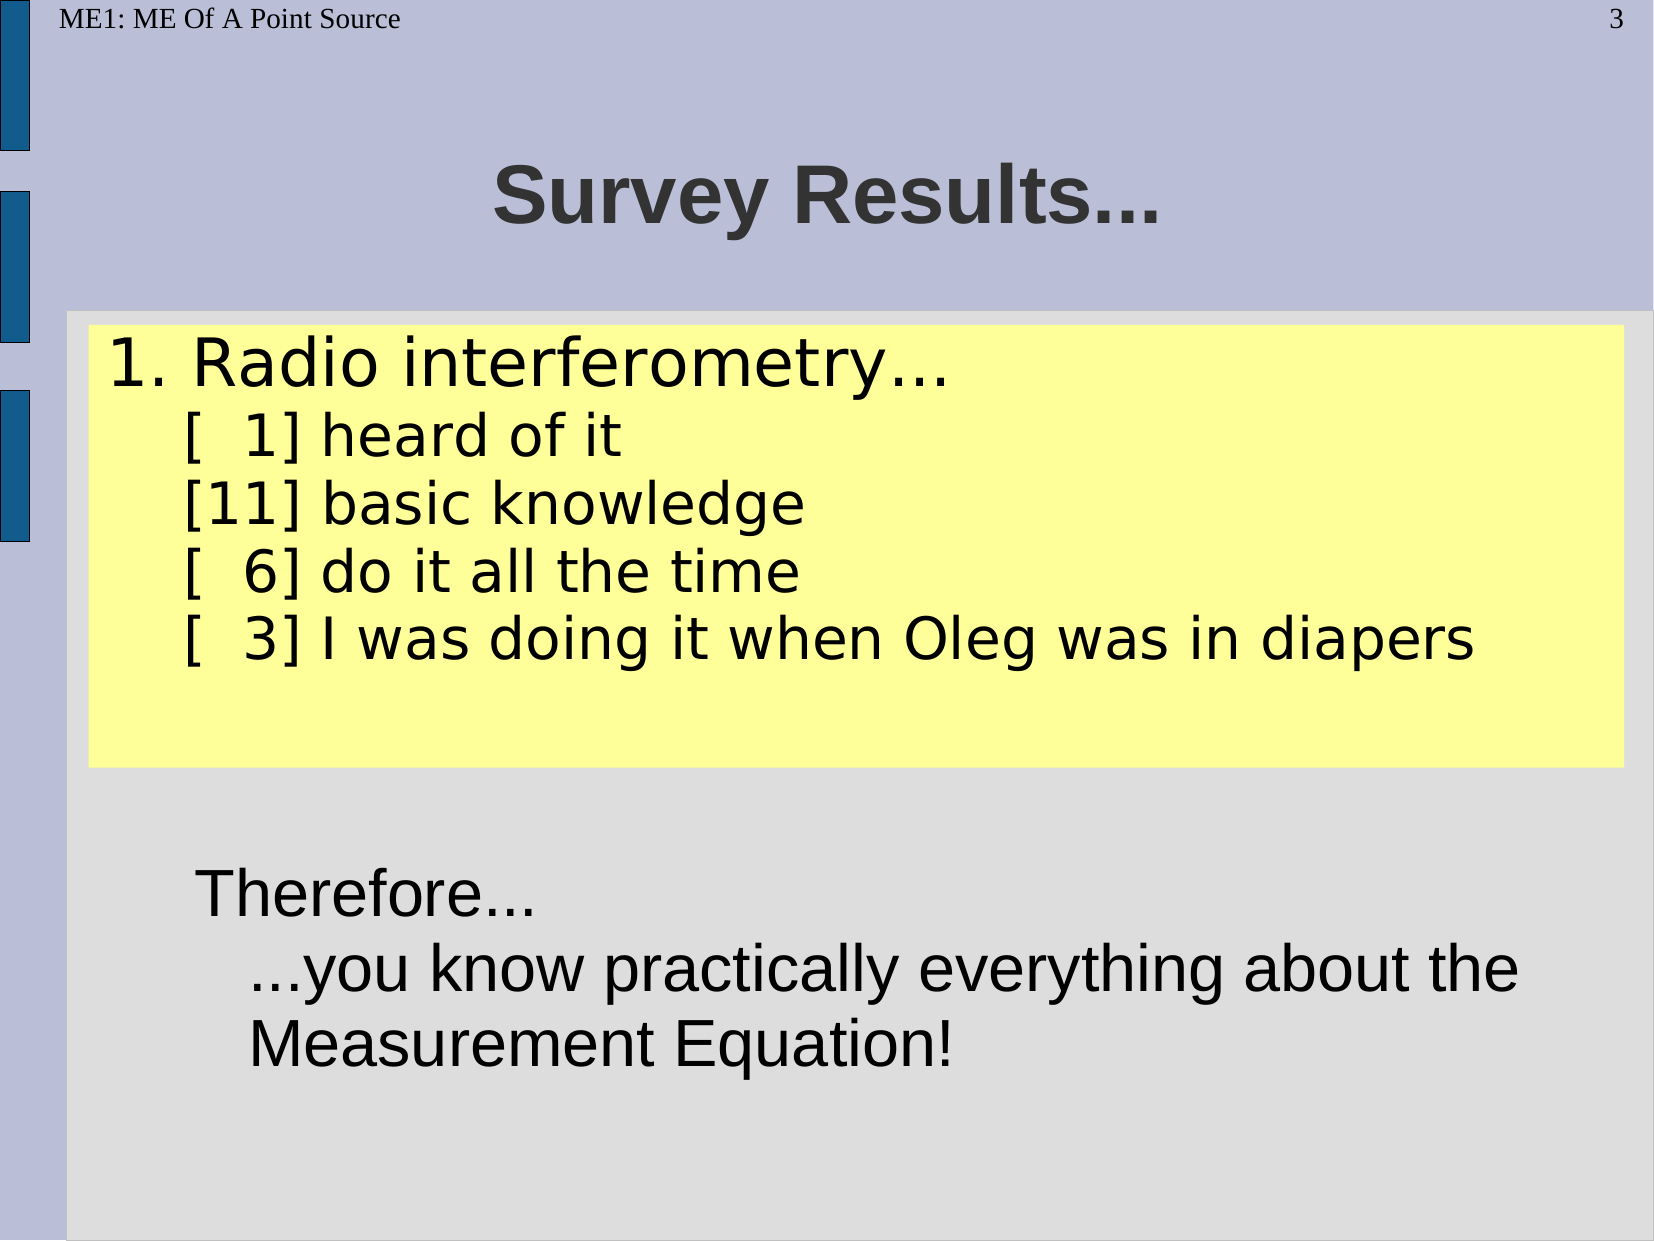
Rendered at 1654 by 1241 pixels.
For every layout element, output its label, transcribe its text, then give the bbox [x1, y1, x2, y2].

list Therefore... ...you know practically everything about the Measurement Equation! [177, 856, 1590, 1149]
title Survey Results... [121, 91, 1534, 299]
list [147, 813, 1560, 1211]
list 1. Radio interferometry... [ 1] heard of it [11] basic knowledge [ 6] do it all the time [ 3] I was doing it when Oleg was in diapers [88, 324, 1625, 768]
